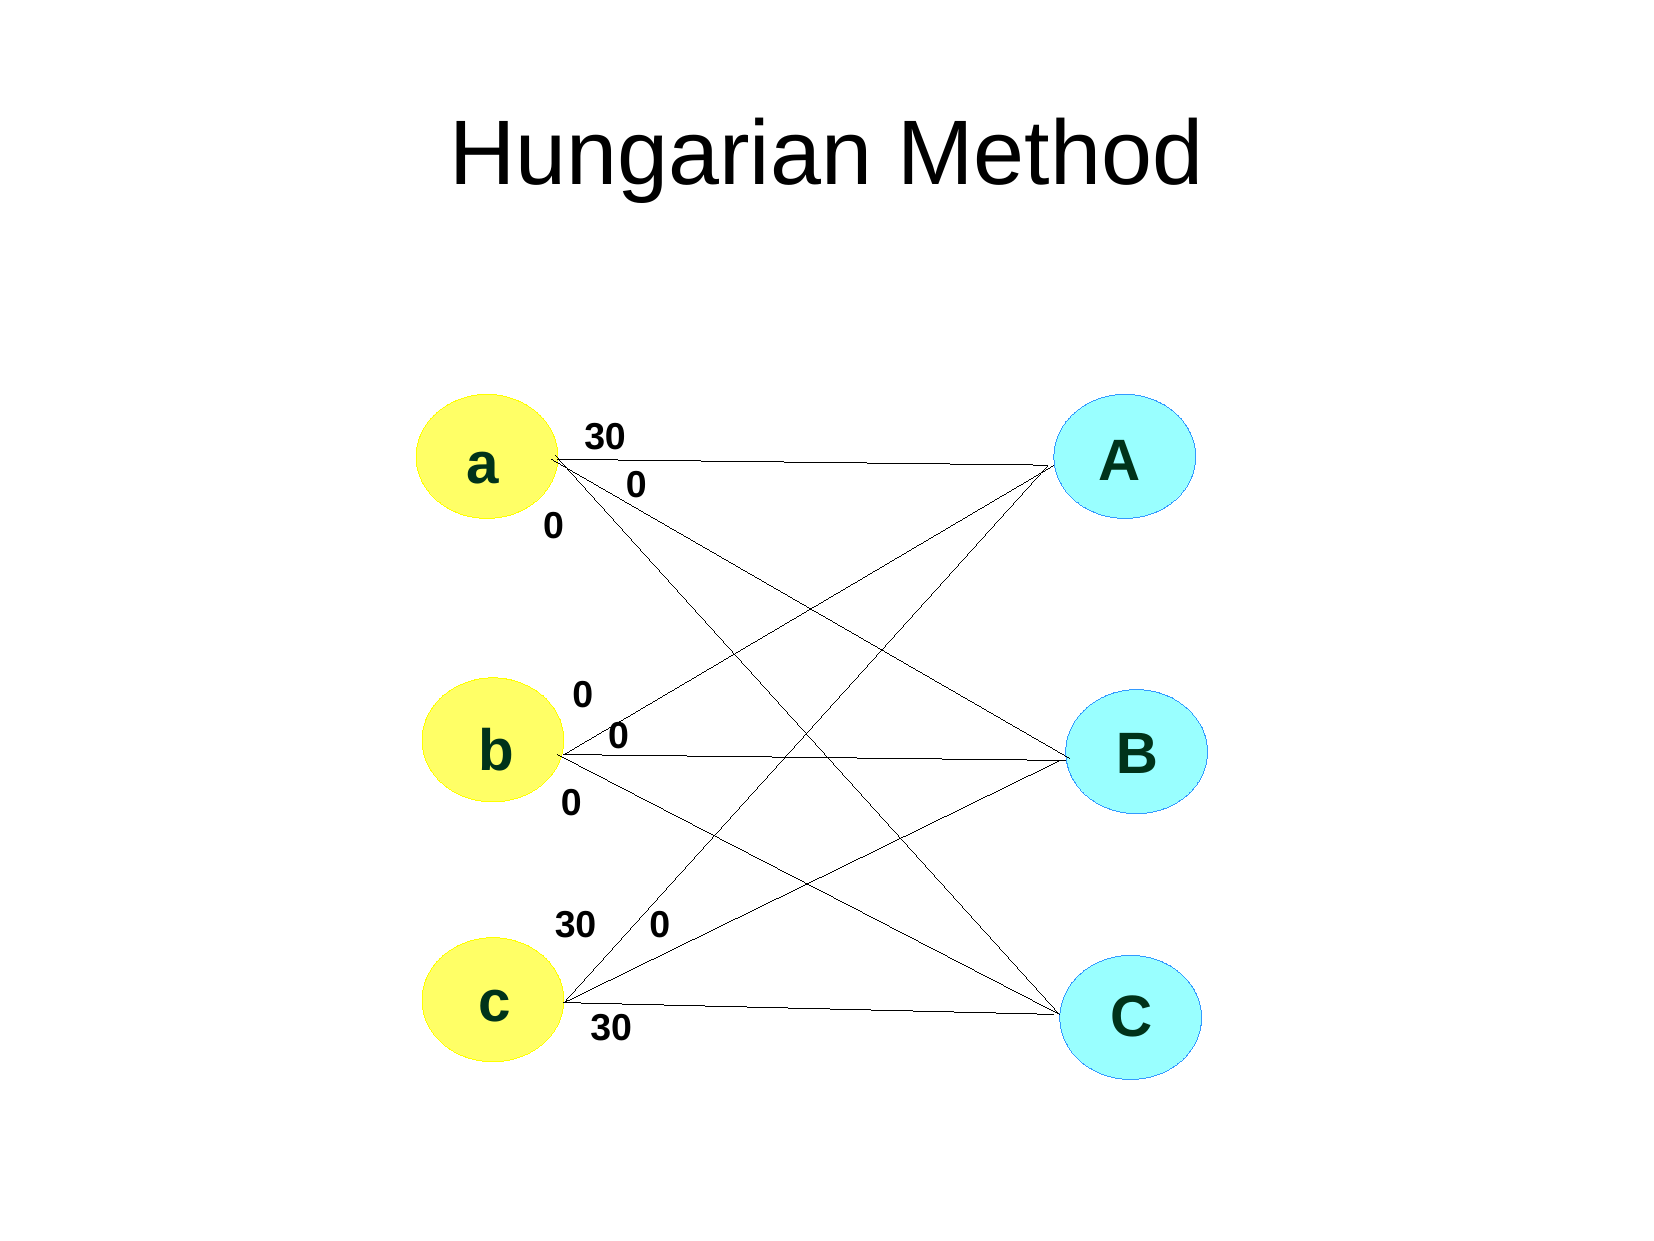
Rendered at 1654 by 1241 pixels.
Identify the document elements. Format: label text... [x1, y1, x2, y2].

title Hungarian Method [82, 49, 1571, 257]
text_box 30 [540, 896, 634, 956]
text_box [1065, 689, 1208, 814]
text_box 0 [546, 774, 641, 832]
text_box 0 [593, 707, 688, 765]
text_box 30 [569, 408, 671, 466]
text_box [422, 677, 564, 802]
text_box [1053, 394, 1196, 519]
text_box 0 [610, 455, 706, 513]
text_box A [1083, 420, 1155, 501]
text_box 0 [634, 896, 747, 962]
text_box B [1101, 713, 1173, 794]
text_box C [1095, 975, 1167, 1056]
text_box c [463, 961, 523, 1042]
text_box a [451, 423, 523, 504]
text_box [422, 937, 564, 1062]
text_box 30 [575, 998, 676, 1056]
text_box [1059, 955, 1202, 1080]
text_box 0 [528, 496, 623, 554]
text_box b [463, 710, 517, 790]
text_box 0 [557, 665, 659, 726]
text_box [416, 394, 558, 519]
